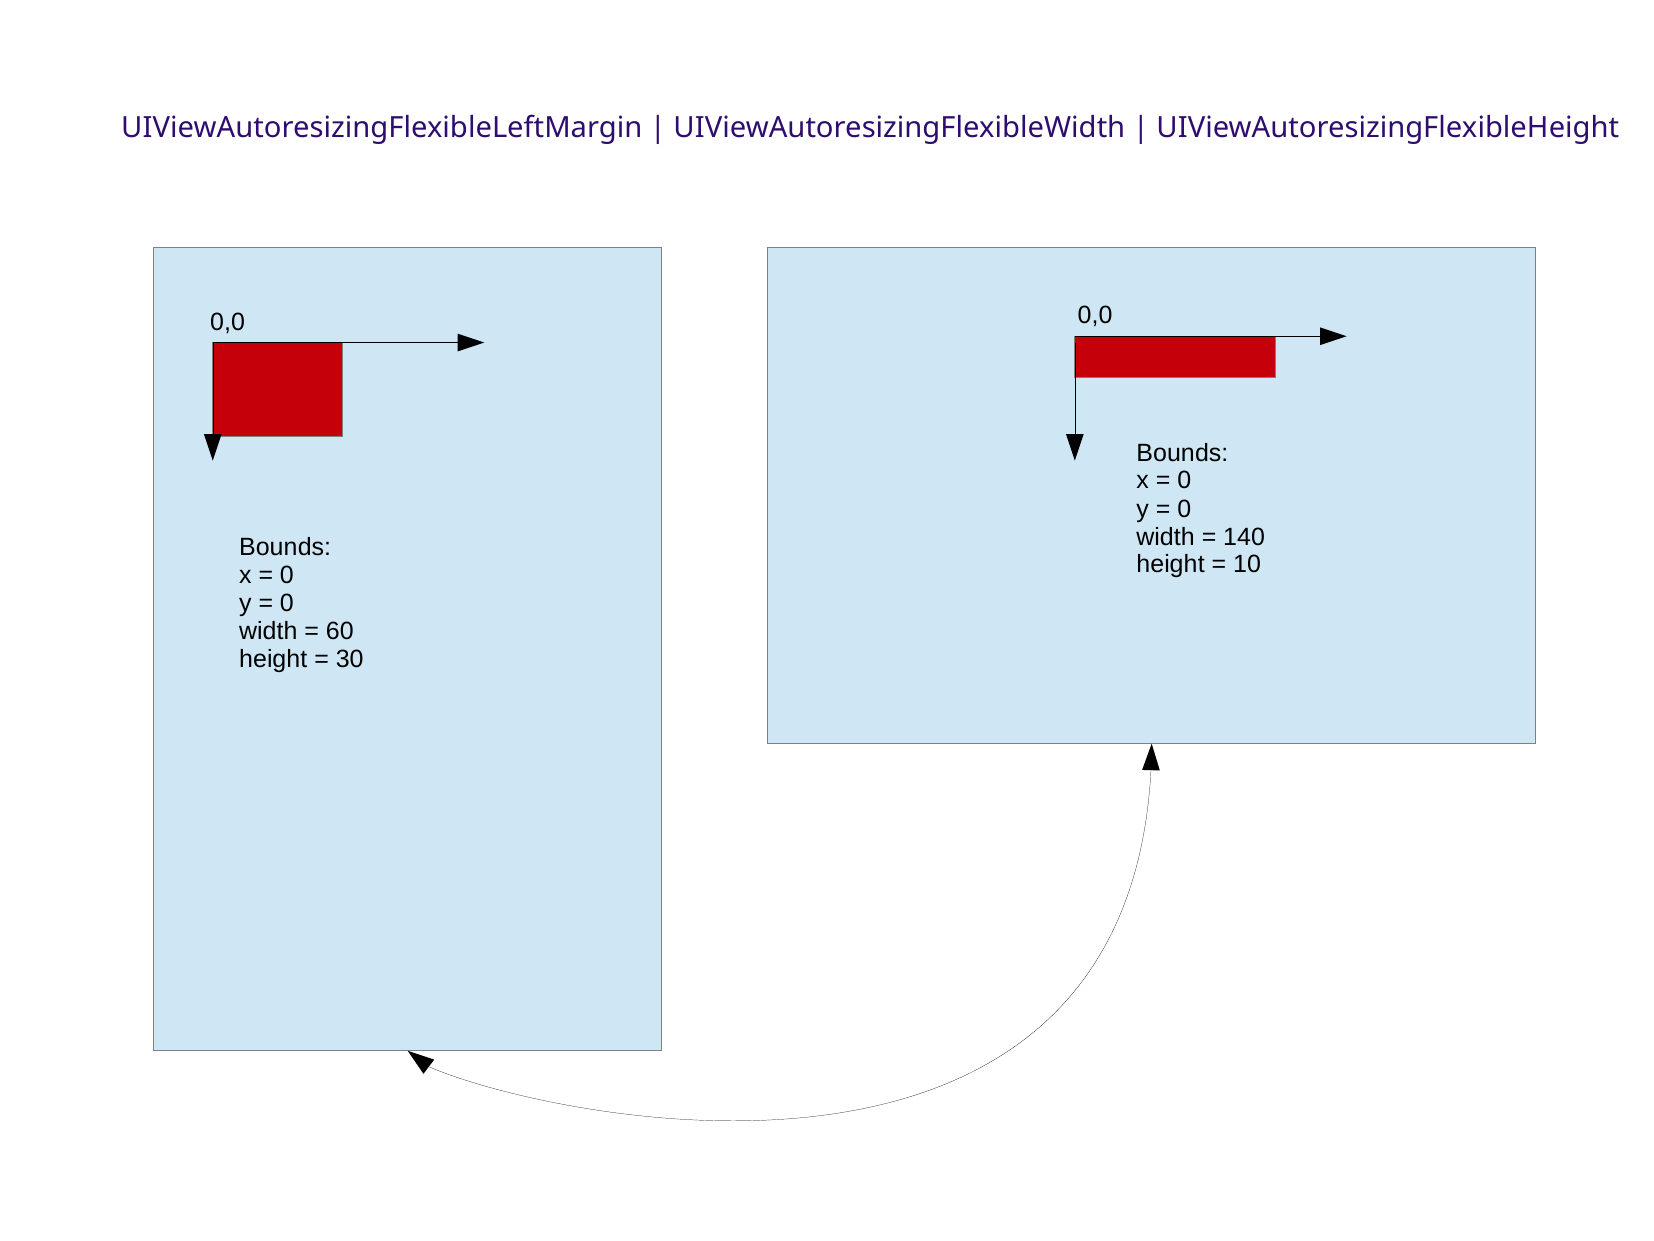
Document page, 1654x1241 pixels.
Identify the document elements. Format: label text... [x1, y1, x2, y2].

text_box Bounds: x = 0 y = 0 width = 60 height = 30 [224, 525, 379, 680]
text_box Bounds: x = 0 y = 0 width = 140 height = 10 [1121, 430, 1280, 585]
text_box 0,0 [195, 299, 260, 343]
text_box UIViewAutoresizingFlexibleLeftMargin | UIViewAutoresizingFlexibleWidth | UIViewAutoresizingFlexibleHeight [106, 99, 1549, 154]
text_box [153, 247, 662, 1051]
text_box [767, 247, 1536, 744]
text_box 0,0 [1062, 293, 1128, 337]
